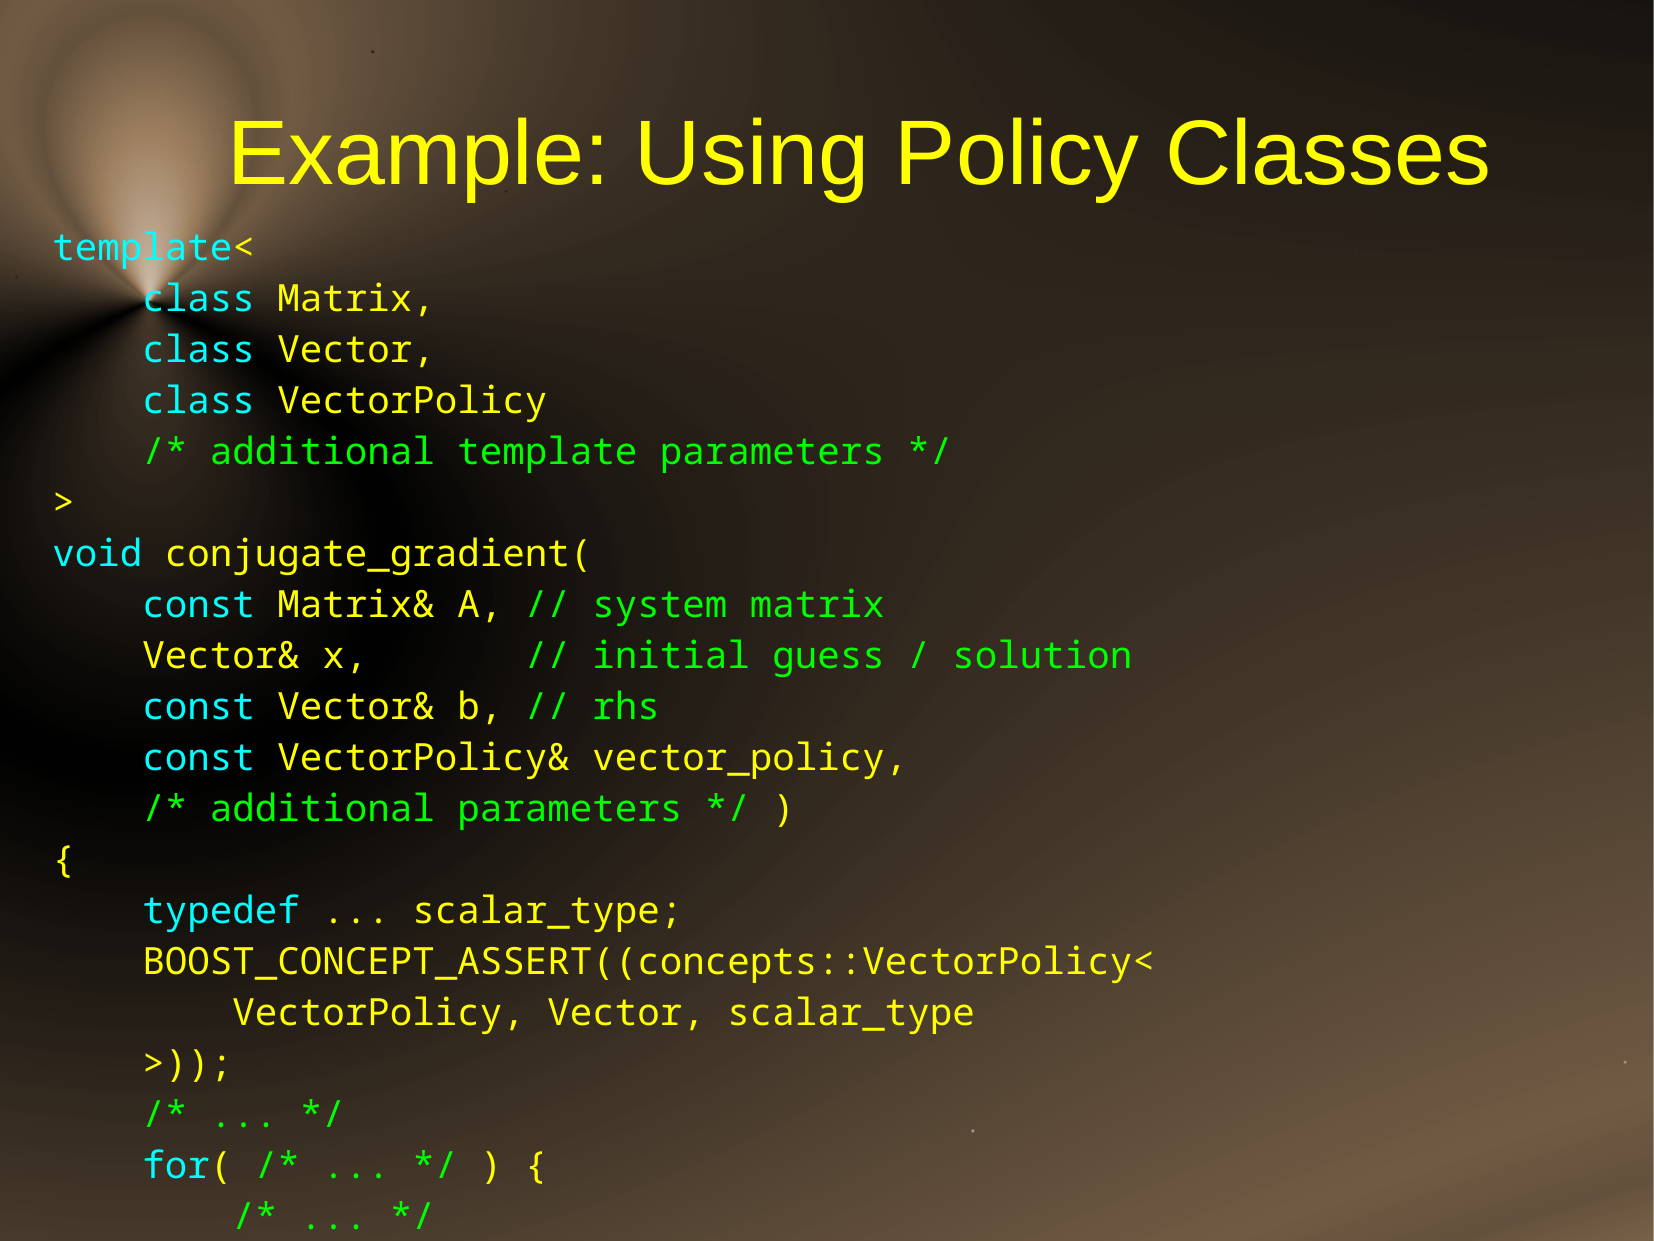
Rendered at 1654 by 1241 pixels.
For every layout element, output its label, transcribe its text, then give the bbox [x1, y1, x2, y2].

title Example: Using Policy Classes [150, 49, 1571, 212]
picture [0, 0, 1654, 1241]
text_box template< class Matrix, class Vector, class VectorPolicy /* additional template parameters */ > void conjugate_gradient( const Matrix& A, // system matrix Vector& x, // initial guess / solution const Vector& b, // rhs const VectorPolicy& vector_policy, /* additional parameters */ ) { typedef ... scalar_type; BOOST_CONCEPT_ASSERT((concepts::VectorPolicy< VectorPolicy, Vector, scalar_type >)); /* ... */ for( /* ... */ ) { /* ... */ scalar_type alpha = vector_policy.inner_product(r, r) / vector_policy.inner_product(p, q); vector_policy.scalar_vector_multiply_and_add(alpha, p, x); vector_policy.scalar_vector_multiply_and_add(-alpha, q, r); /* ... */ } } [37, 212, 1613, 1241]
